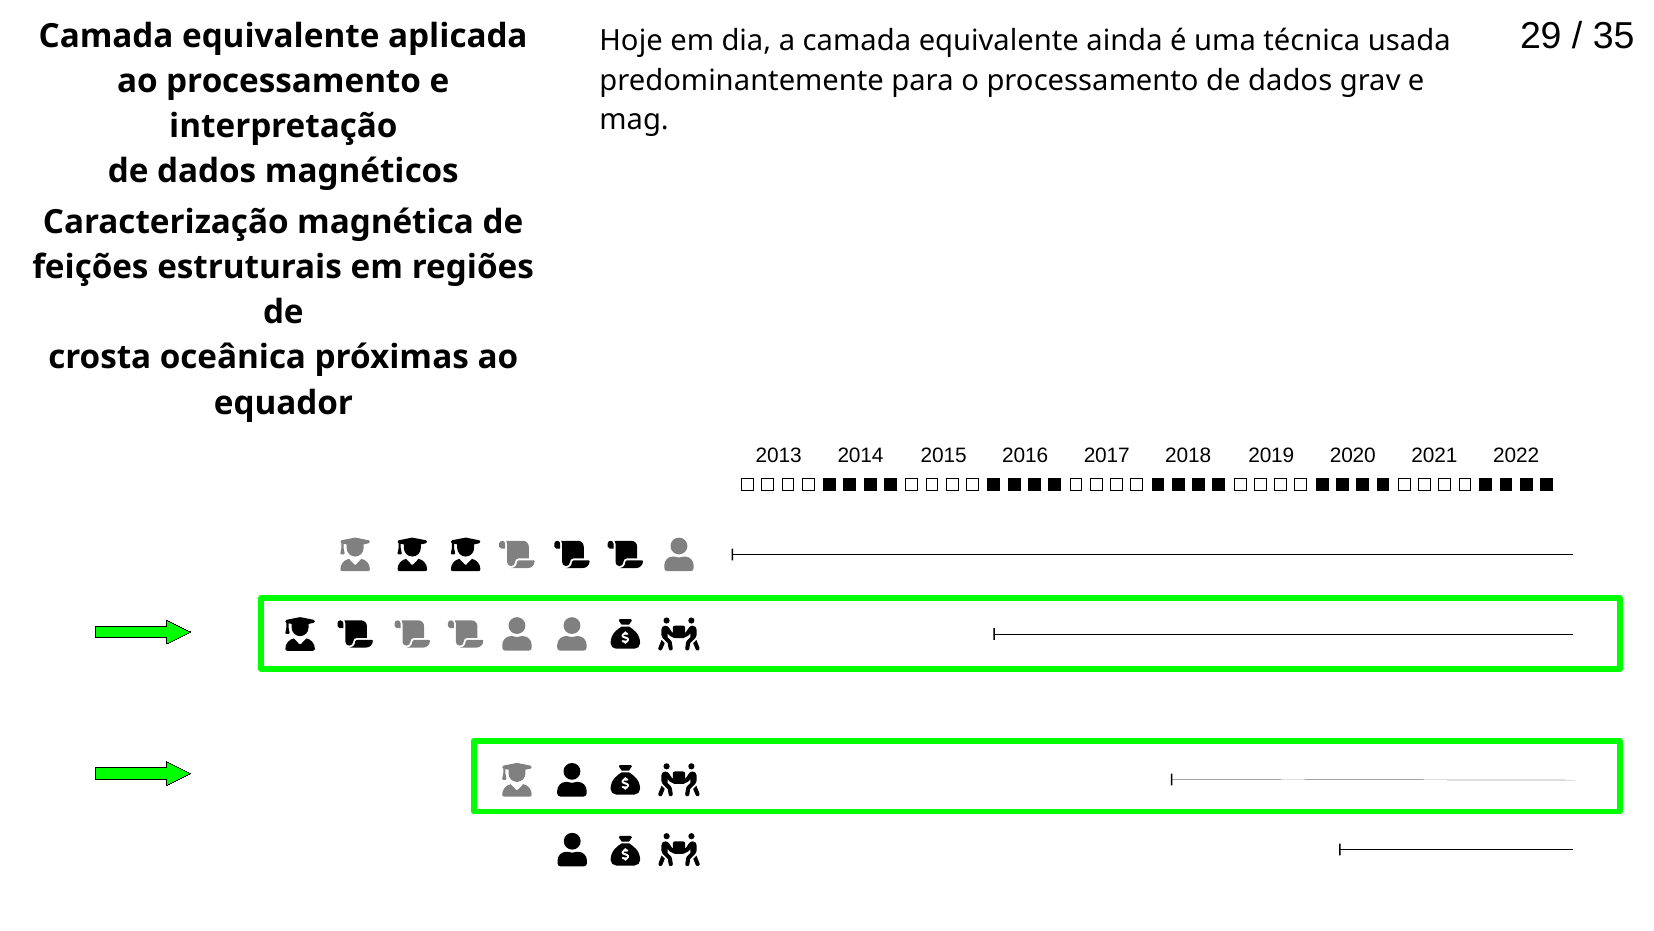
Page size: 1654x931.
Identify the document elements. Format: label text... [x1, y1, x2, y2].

text_box [884, 478, 897, 491]
text_box [446, 611, 485, 654]
text_box [1008, 478, 1021, 491]
text_box [1070, 478, 1082, 491]
text_box [1500, 478, 1512, 491]
picture [397, 537, 428, 572]
text_box 2018 [1150, 436, 1227, 475]
text_box [802, 478, 815, 491]
text_box 2020 [1315, 436, 1391, 475]
text_box [552, 611, 591, 654]
text_box [761, 478, 774, 491]
text_box [1459, 478, 1471, 491]
text_box [843, 478, 856, 491]
text_box [393, 611, 432, 654]
picture [450, 537, 481, 572]
picture [557, 762, 587, 797]
text_box 2022 [1478, 436, 1555, 475]
text_box [926, 478, 938, 491]
text_box [1520, 478, 1533, 491]
picture [658, 617, 700, 651]
text_box Camada equivalente aplicada ao processamento e interpretação de dados magnéticos [11, 3, 556, 201]
text_box [946, 478, 959, 491]
text_box [659, 534, 698, 577]
text_box [1356, 478, 1369, 491]
text_box 2015 [905, 436, 982, 475]
text_box [987, 478, 1000, 491]
picture [554, 538, 590, 571]
text_box [1438, 478, 1451, 491]
picture [557, 832, 588, 867]
text_box [741, 478, 754, 491]
text_box [1110, 478, 1123, 491]
text_box [1418, 478, 1431, 491]
text_box [1316, 478, 1329, 491]
picture [658, 833, 700, 867]
text_box <number> / 35 [1375, 0, 1654, 71]
text_box [905, 478, 918, 491]
picture [610, 765, 641, 795]
picture [285, 617, 315, 651]
text_box [1479, 478, 1492, 491]
text_box [864, 478, 877, 491]
text_box [823, 478, 836, 491]
text_box [1398, 478, 1411, 491]
text_box [1212, 478, 1225, 491]
text_box [333, 532, 372, 575]
picture [610, 619, 641, 649]
text_box [95, 620, 191, 644]
text_box [1090, 478, 1103, 491]
text_box [1048, 478, 1061, 491]
text_box [1028, 478, 1041, 491]
text_box [1234, 478, 1247, 491]
text_box [966, 478, 979, 491]
text_box Caracterização magnética de feições estruturais em regiões de crosta oceânica próximas ao equador [0, 248, 567, 374]
text_box [1152, 478, 1164, 491]
text_box [497, 611, 536, 654]
text_box 2019 [1233, 436, 1310, 475]
text_box 2017 [1068, 436, 1145, 475]
text_box [1254, 478, 1267, 491]
text_box 2016 [987, 436, 1064, 475]
picture [607, 538, 644, 571]
text_box [1540, 478, 1553, 491]
text_box Hoje em dia, a camada equivalente ainda é uma técnica usada predominantemente para o processamento de dados grav e mag. [584, 11, 1485, 92]
text_box [1274, 478, 1287, 491]
text_box [1130, 478, 1143, 491]
picture [337, 618, 373, 650]
text_box 2021 [1396, 436, 1473, 475]
text_box [1294, 478, 1307, 491]
text_box [95, 761, 191, 786]
text_box 2013 [740, 436, 817, 475]
text_box [499, 532, 538, 575]
text_box [1336, 478, 1349, 491]
text_box [782, 478, 794, 491]
text_box [1172, 478, 1185, 491]
text_box [497, 758, 536, 801]
text_box [1377, 478, 1389, 491]
picture [658, 763, 700, 797]
text_box [1192, 478, 1205, 491]
picture [610, 835, 641, 866]
text_box 2014 [822, 436, 899, 475]
